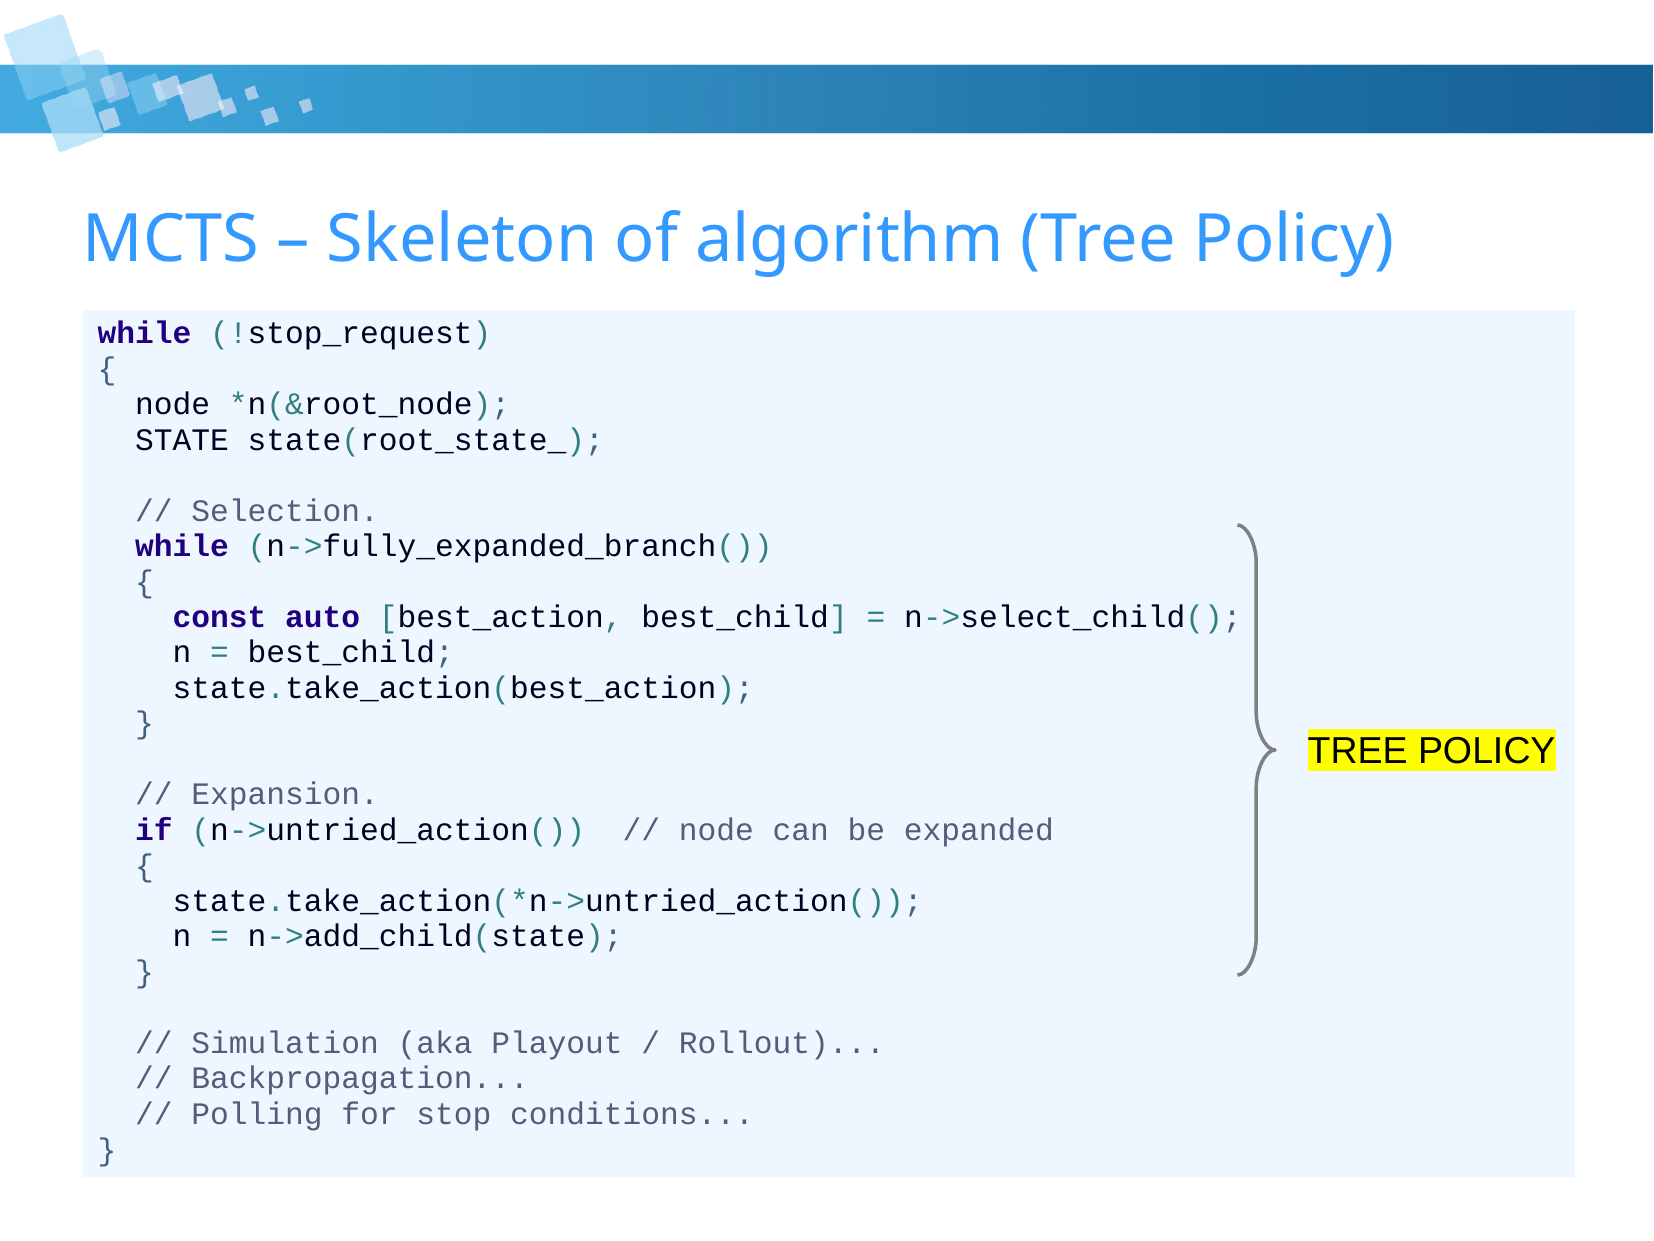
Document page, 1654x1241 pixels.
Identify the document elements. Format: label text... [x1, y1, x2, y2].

title MCTS – Skeleton of algorithm (Tree Policy) [82, 132, 1571, 310]
picture [0, 0, 1653, 1238]
text_box TREE POLICY [1237, 525, 1276, 976]
text_box while (!stop_request) { node *n(&root_node); STATE state(root_state_); // Selection. while (n->fully_expanded_branch()) { const auto [best_action, best_child] = n->select_child(); n = best_child; state.take_action(best_action); } // Expansion. if (n->untried_action()) // node can be expanded { state.take_action(*n->untried_action()); n = n->add_child(state); } // Simulation (aka Playout / Rollout)... // Backpropagation... // Polling for stop conditions... } [82, 310, 1576, 1177]
